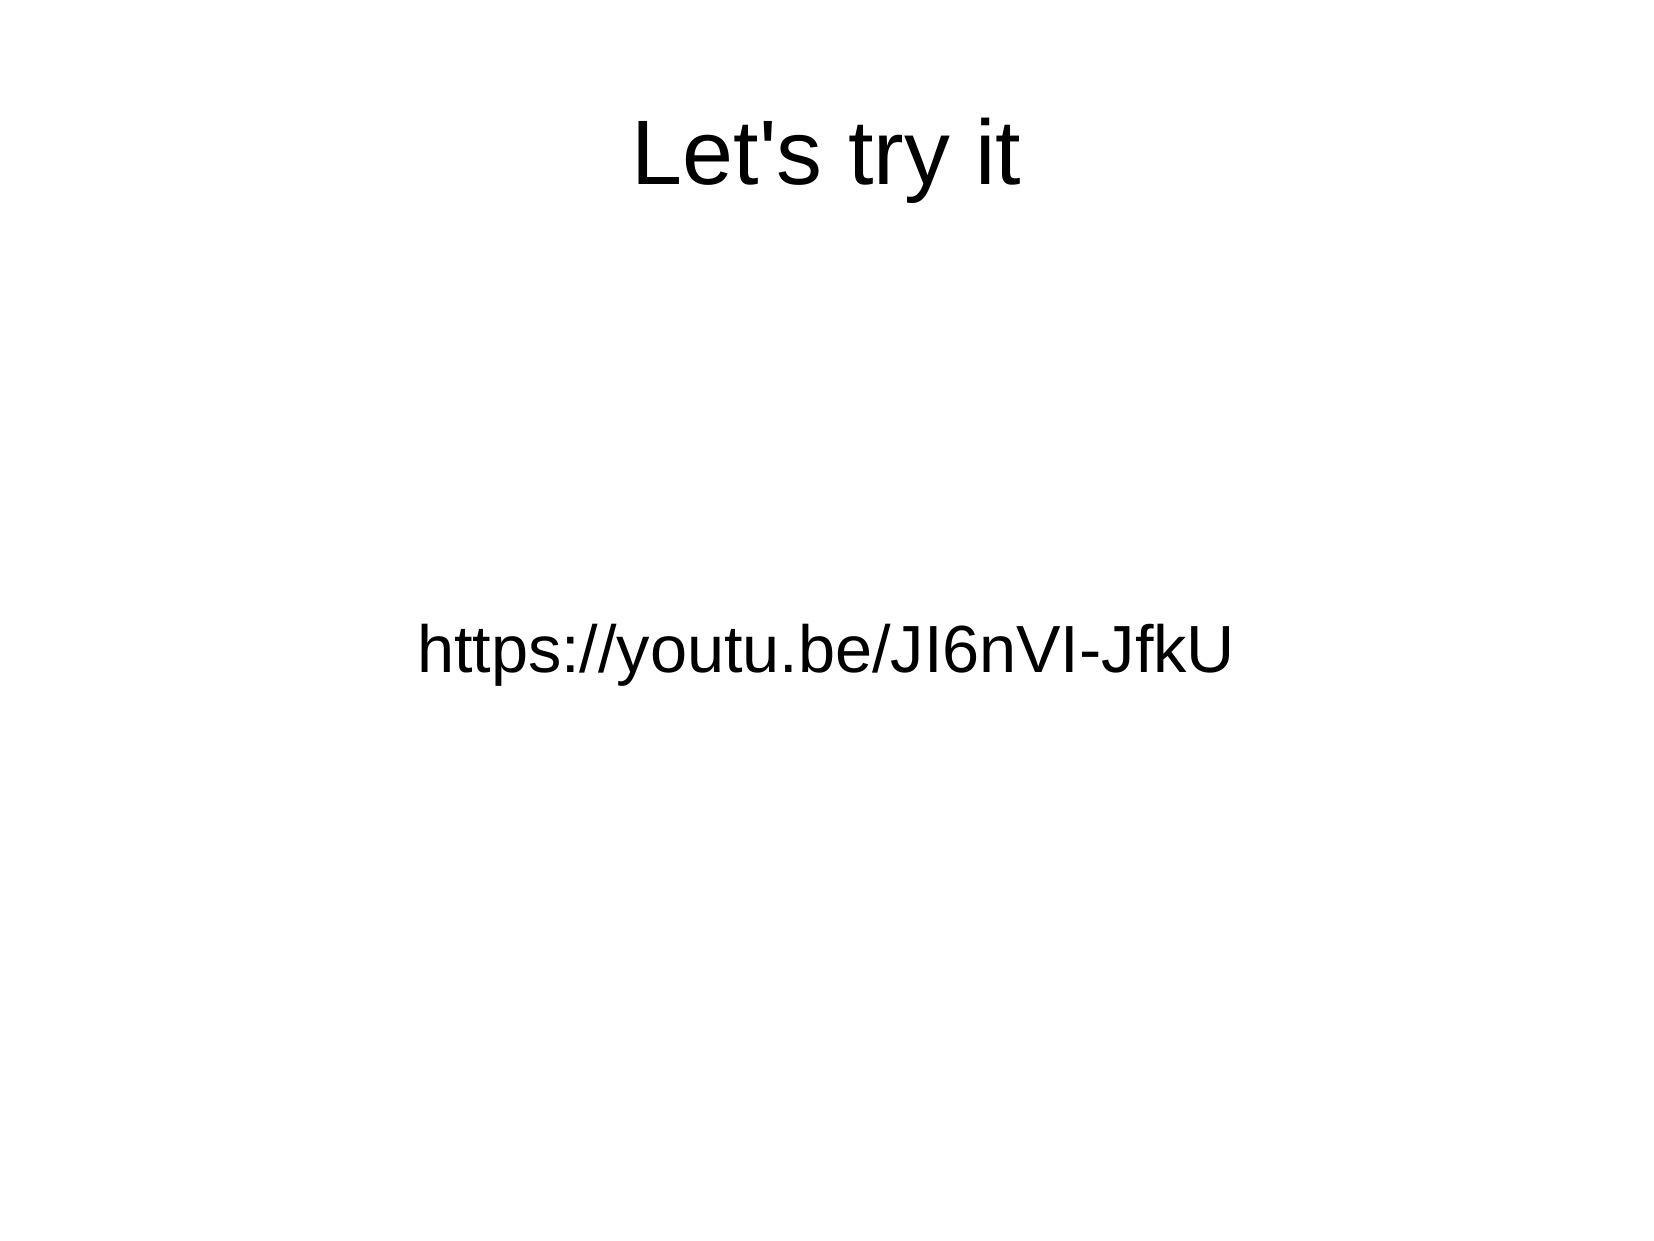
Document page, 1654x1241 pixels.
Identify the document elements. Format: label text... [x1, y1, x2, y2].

subtitle https://youtu.be/JI6nVI-JfkU [82, 290, 1571, 1010]
title Let's try it [82, 49, 1571, 257]
